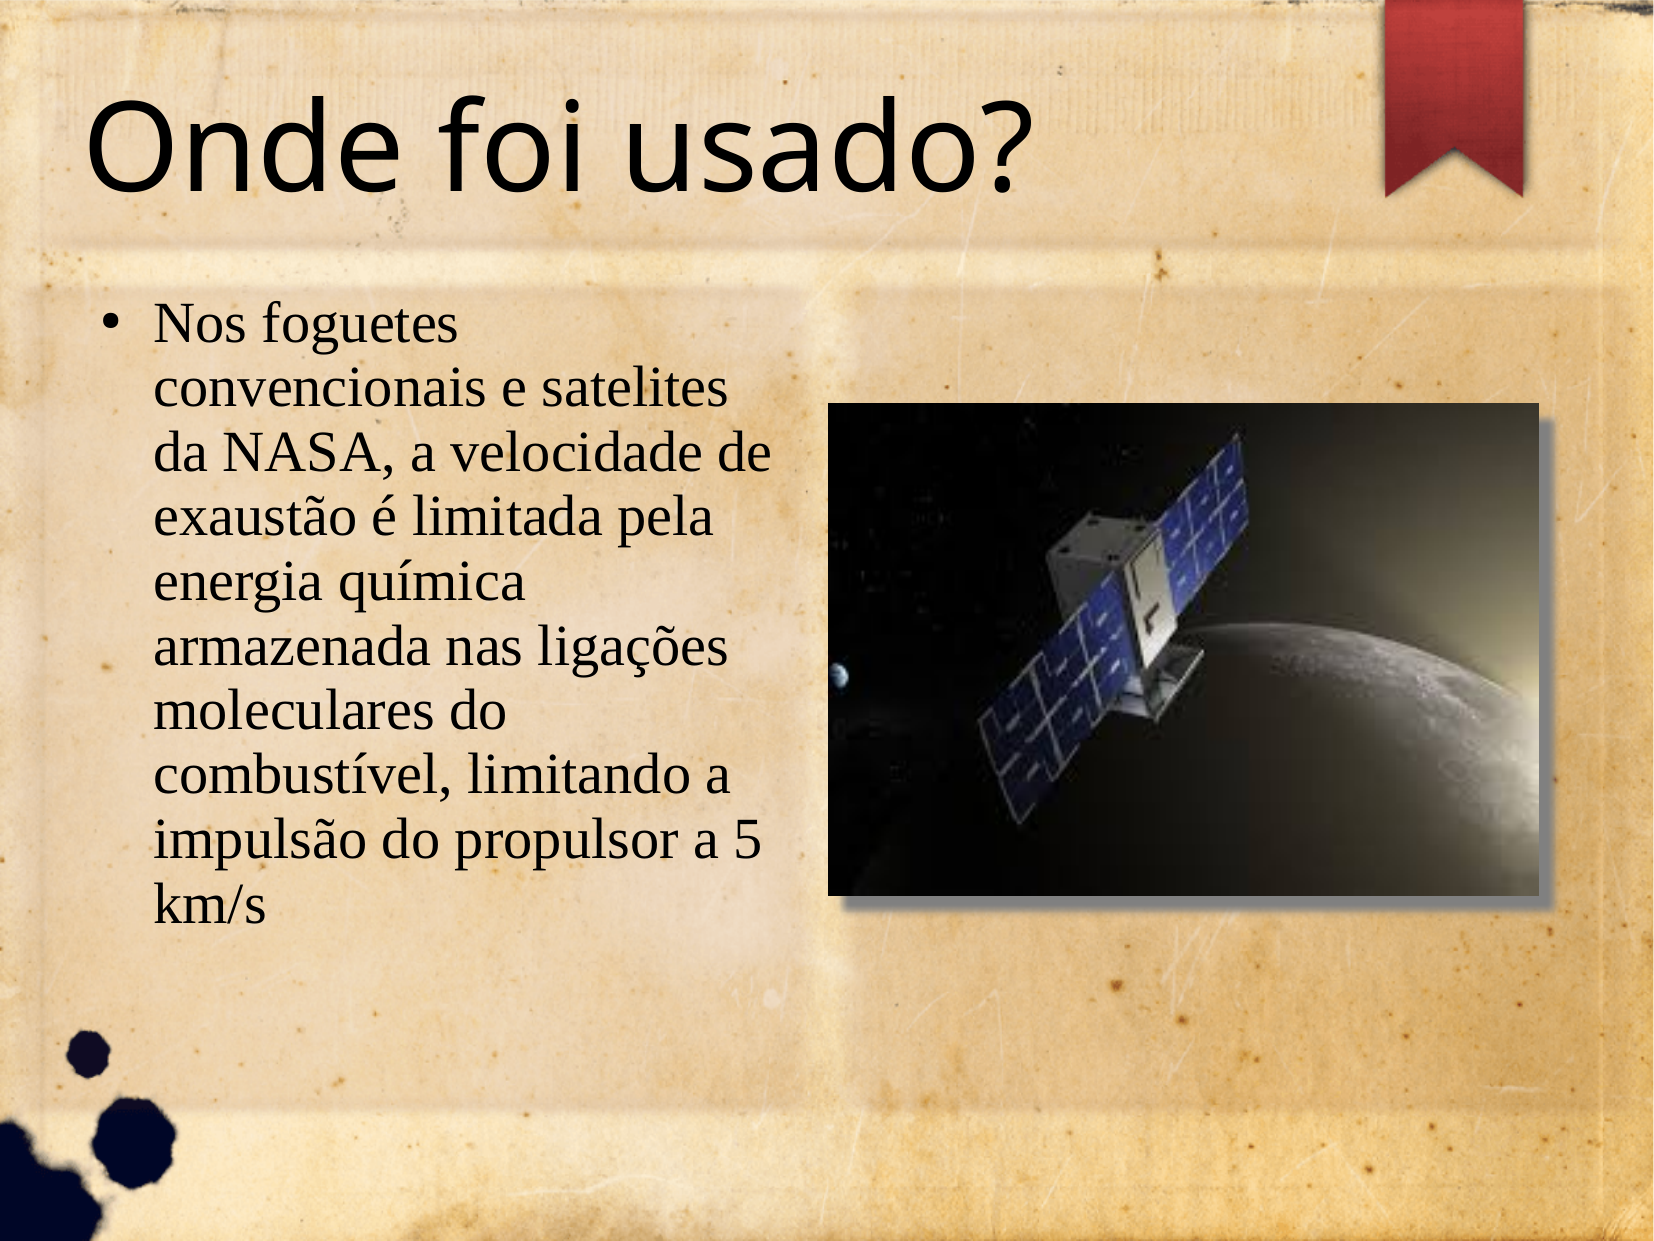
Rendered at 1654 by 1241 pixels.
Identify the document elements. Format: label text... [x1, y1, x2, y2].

list Nos foguetes convencionais e satelites da NASA, a velocidade de exaustão é limitada pela energia química armazenada nas ligações moleculares do combustível, limitando a impulsão do propulsor a 5 km/s [82, 290, 793, 1010]
title Onde foi usado? [82, 49, 1347, 237]
picture [0, 0, 1654, 1241]
